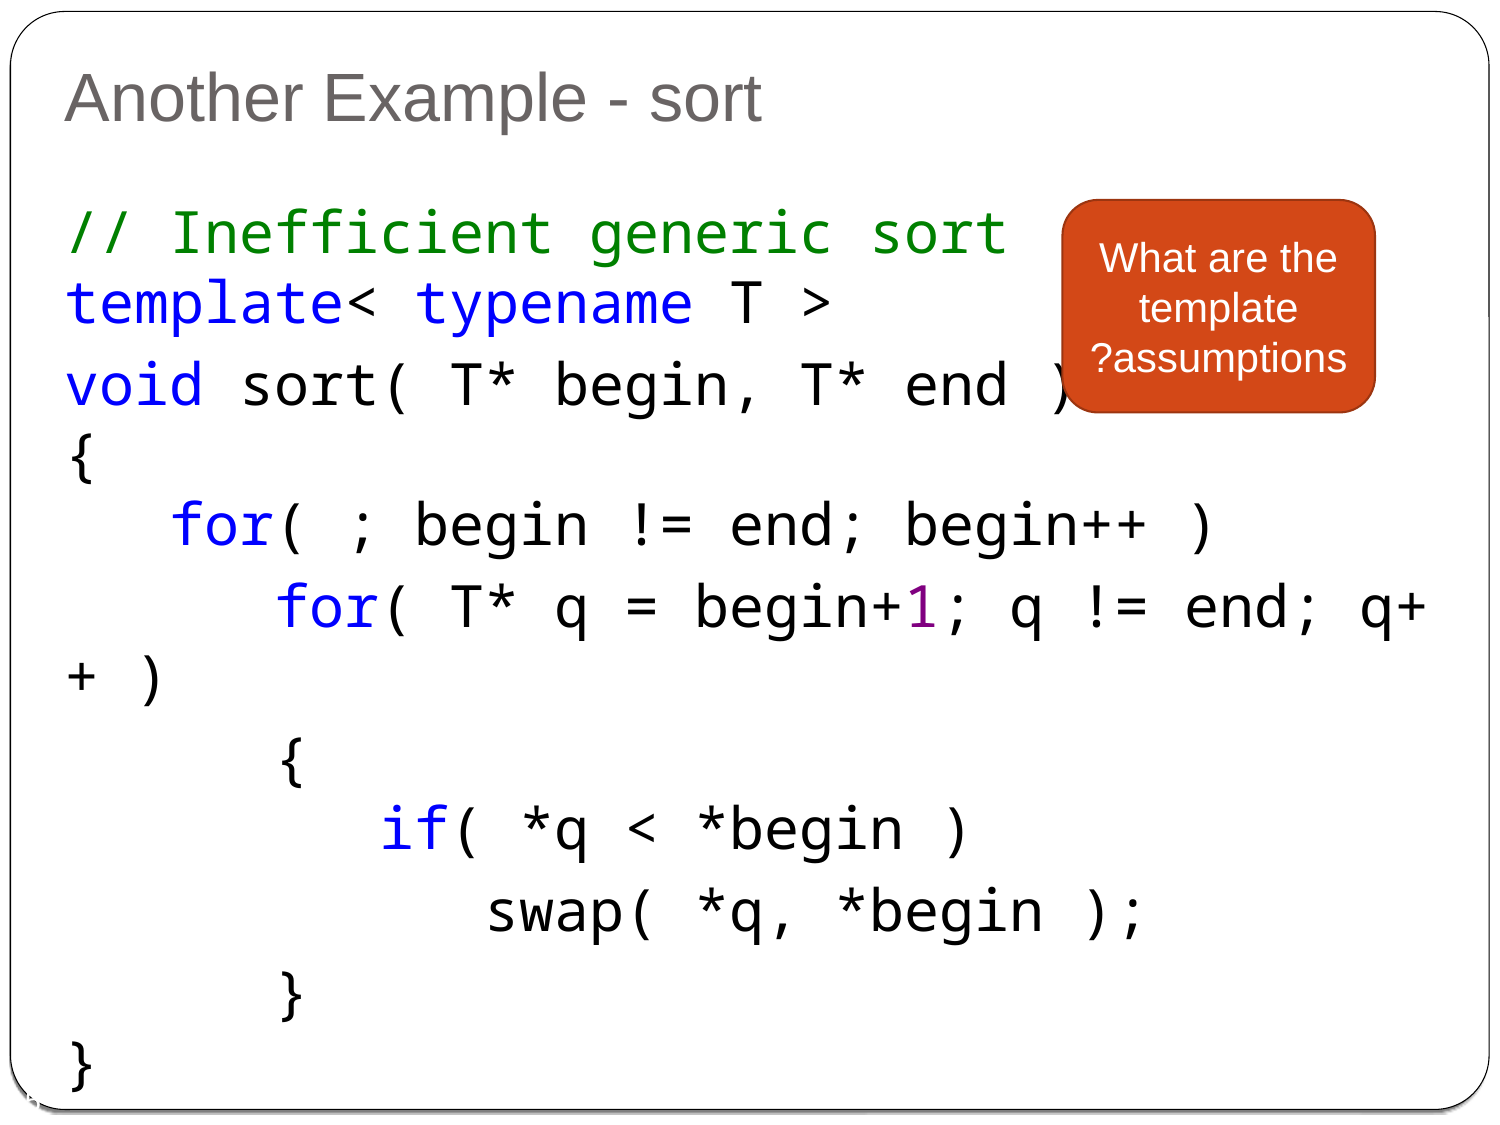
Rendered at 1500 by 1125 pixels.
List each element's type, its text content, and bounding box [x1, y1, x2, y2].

title Another Example - sort [50, 45, 1450, 150]
text_box What are the template assumptions? [1062, 199, 1375, 413]
list // Inefficient generic sort template< typename T > void sort( T* begin, T* end ) { for( ; begin != end; begin++ ) for( T* q = begin+1; q != end; q++ ) { if( *q < *begin ) swap( *q, *begin ); } } [50, 187, 1450, 1125]
slide_number <number> [0, 1074, 50, 1125]
